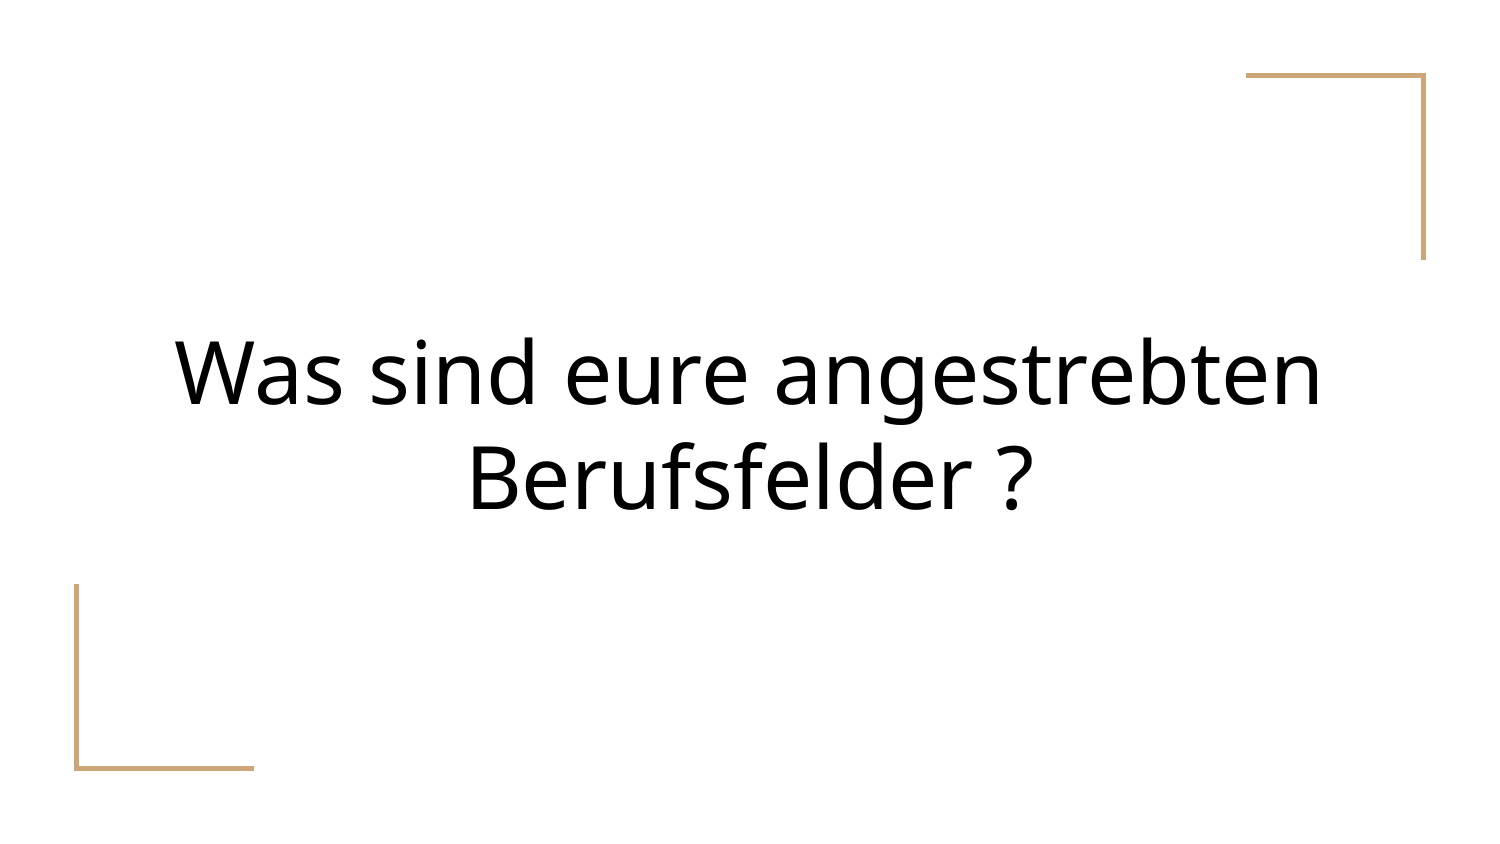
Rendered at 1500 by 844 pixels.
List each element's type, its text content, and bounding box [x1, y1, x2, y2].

title Was sind eure angestrebten Berufsfelder ? [126, 296, 1374, 548]
